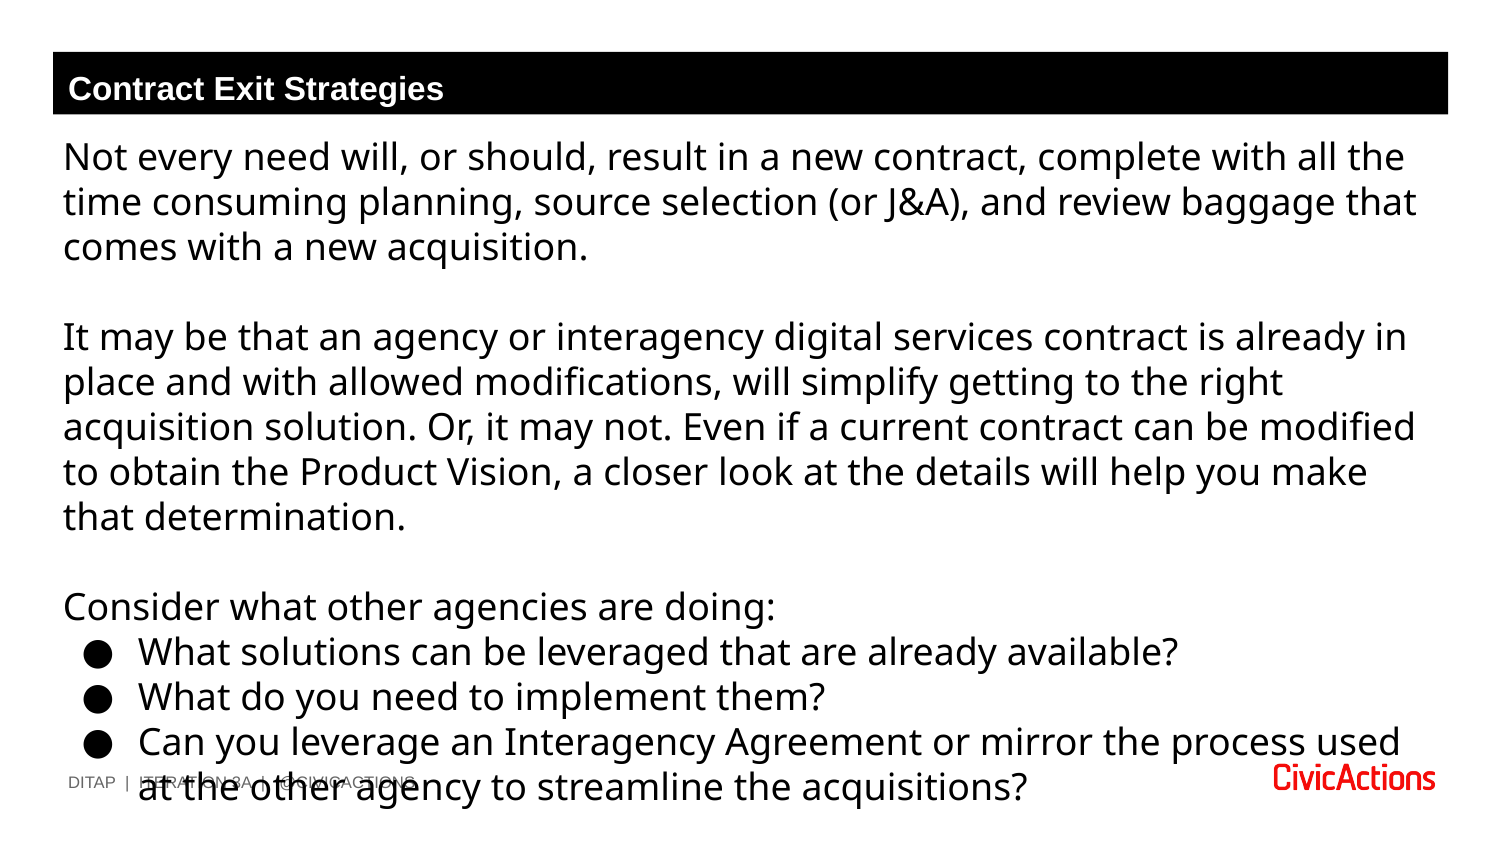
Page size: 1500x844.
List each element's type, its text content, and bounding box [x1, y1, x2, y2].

list Not every need will, or should, result in a new contract, complete with all the time consuming planning, source selection (or J&A), and review baggage that comes with a new acquisition. It may be that an agency or interagency digital services contract is already in place and with allowed modifications, will simplify getting to the right acquisition solution. Or, it may not. Even if a current contract can be modified to obtain the Product Vision, a closer look at the details will help you make that determination. Consider what other agencies are doing: What solutions can be leveraged that are already available? What do you need to implement them? Can you leverage an Interagency Agreement or mirror the process used at the other agency to streamline the acquisitions? [53, 123, 1449, 605]
picture [1271, 758, 1438, 795]
title Contract Exit Strategies [53, 51, 1449, 115]
